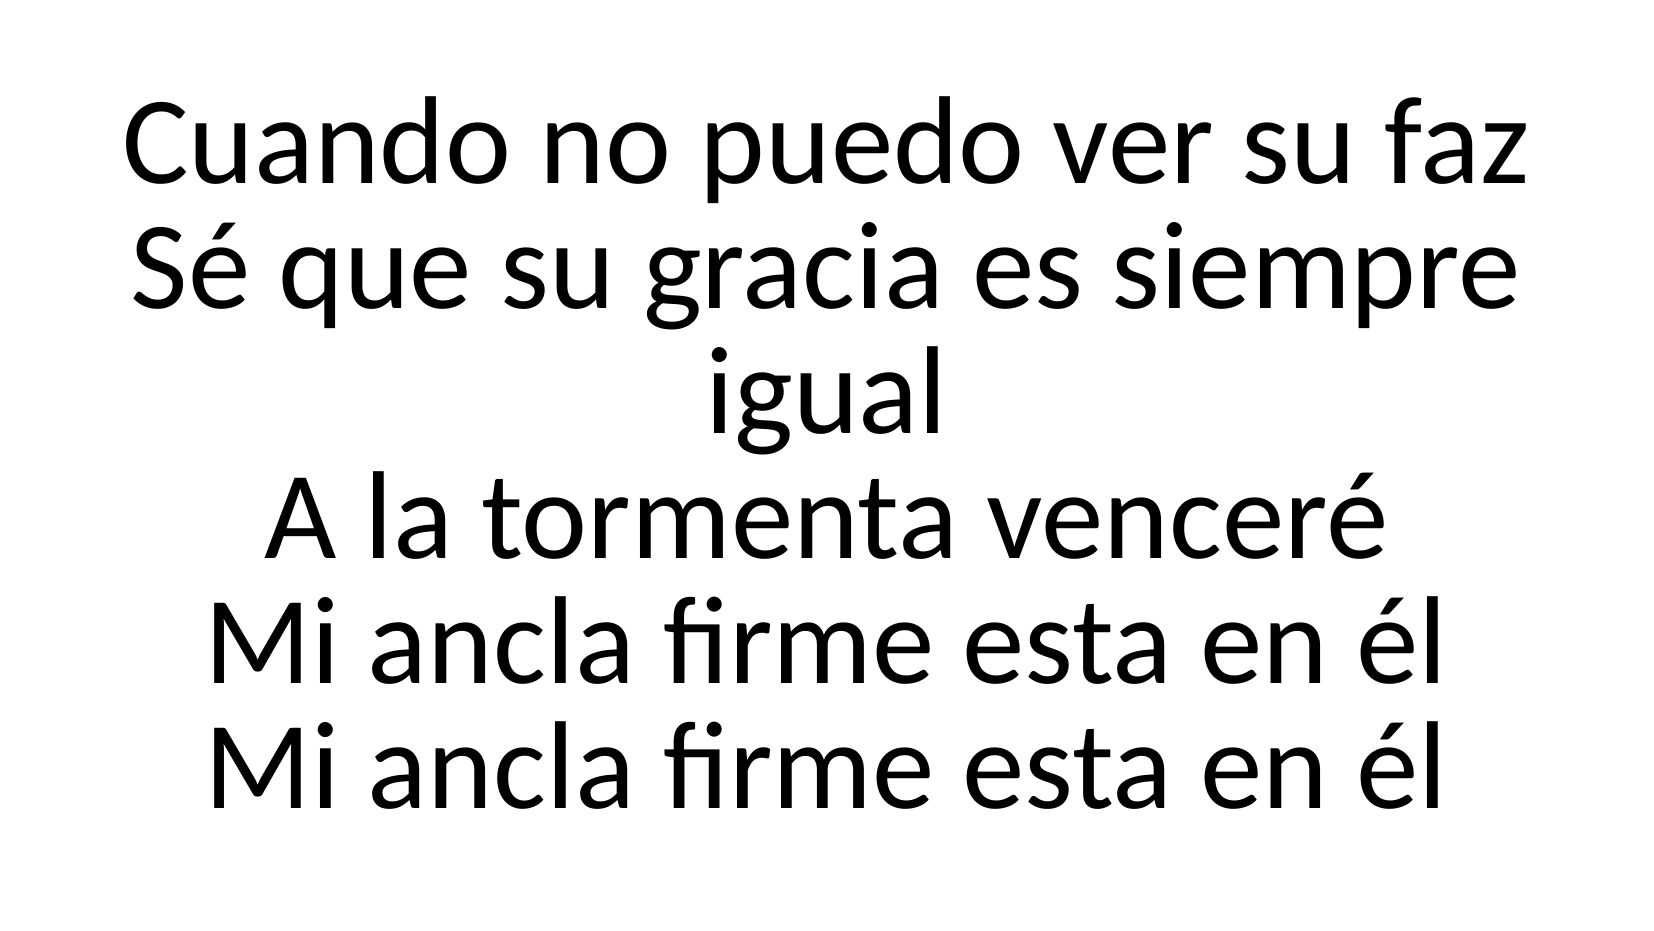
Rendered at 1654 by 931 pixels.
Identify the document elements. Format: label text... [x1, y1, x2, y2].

title Cuando no puedo ver su faz Sé que su gracia es siempre igual A la tormenta venceré Mi ancla firme esta en él Mi ancla firme esta en él [0, 0, 1654, 931]
